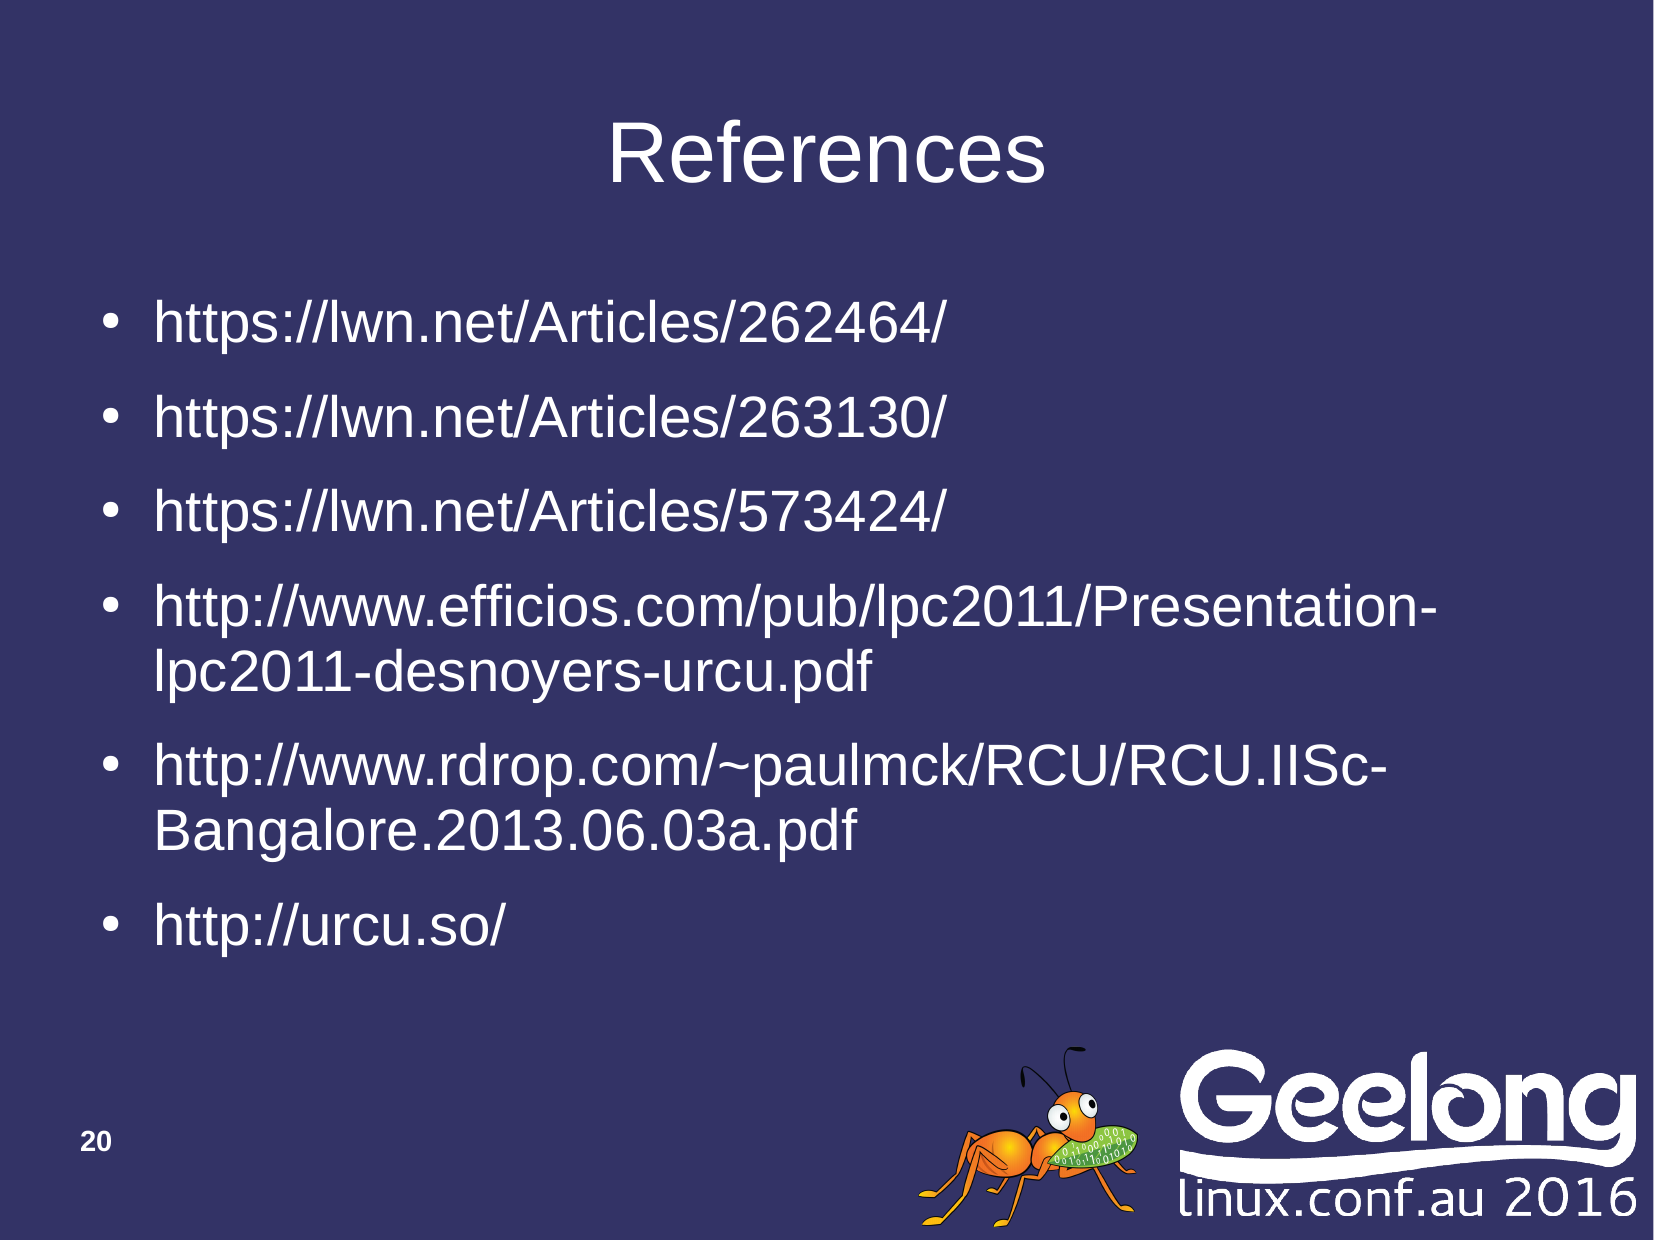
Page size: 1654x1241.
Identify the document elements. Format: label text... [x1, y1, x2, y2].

picture [1180, 1049, 1636, 1216]
list https://lwn.net/Articles/262464/ https://lwn.net/Articles/263130/ https://lwn.net/Articles/573424/ http://www.efficios.com/pub/lpc2011/Presentation-lpc2011-desnoyers-urcu.pdf http://www.rdrop.com/~paulmck/RCU/RCU.IISc-Bangalore.2013.06.03a.pdf http://urcu.so/ [82, 290, 1571, 1010]
picture [915, 1044, 1141, 1231]
title References [82, 49, 1571, 257]
